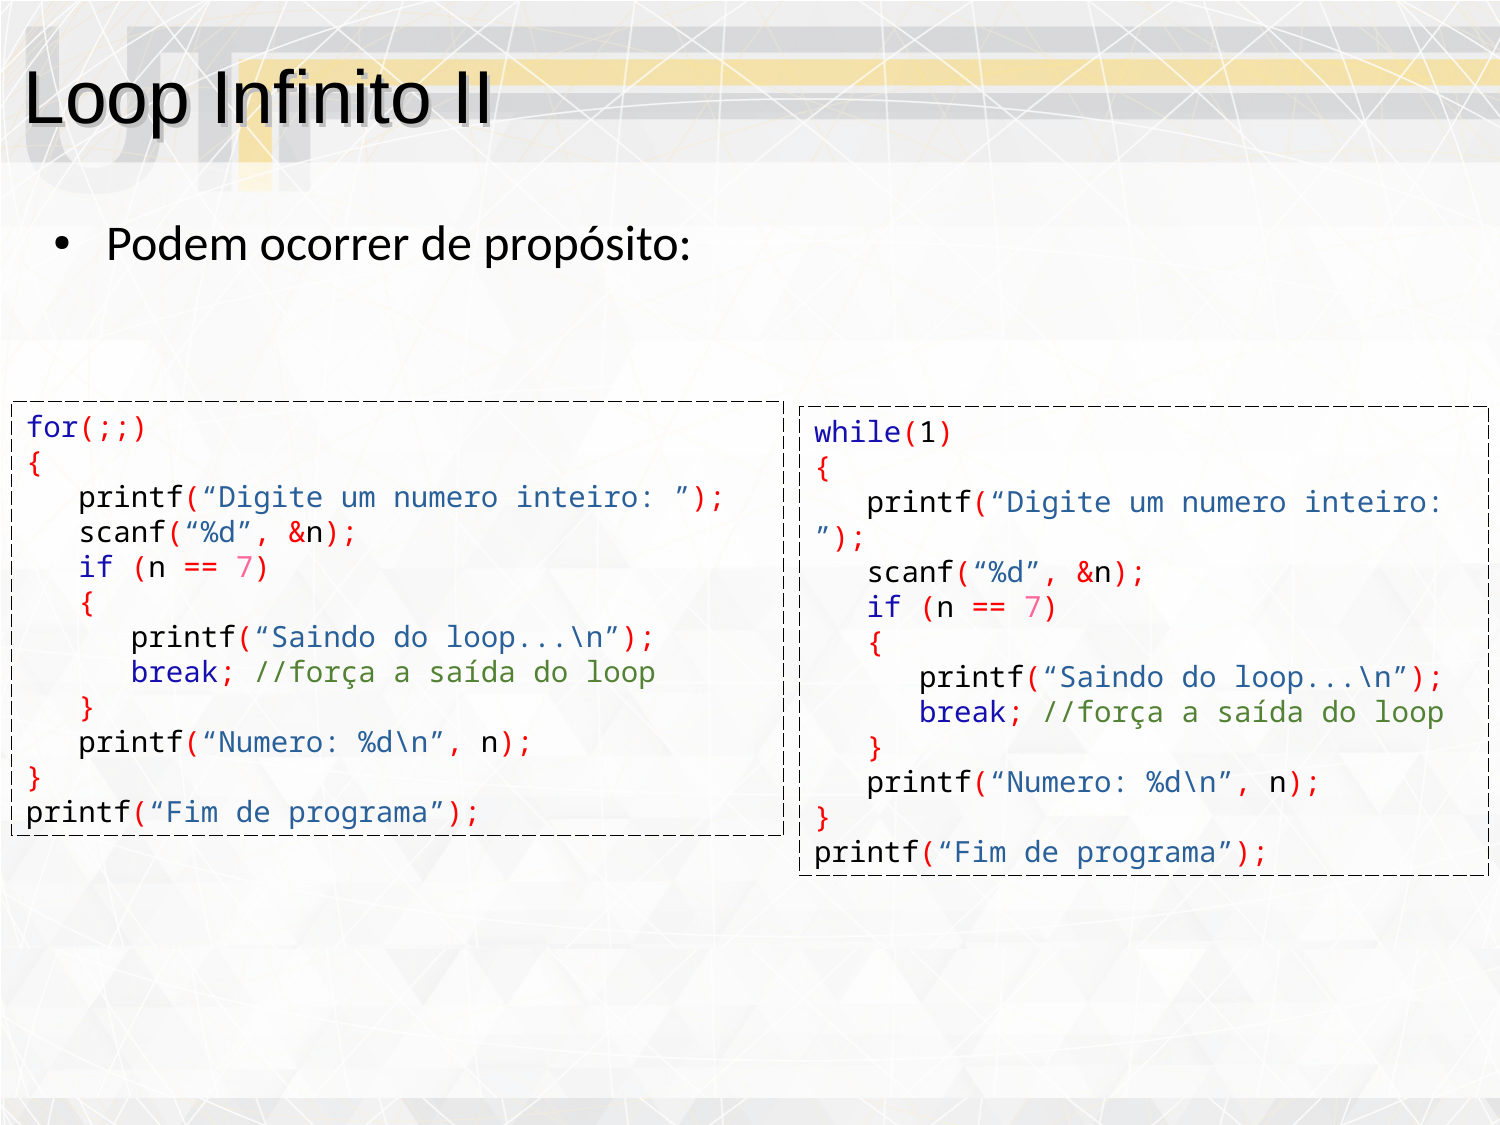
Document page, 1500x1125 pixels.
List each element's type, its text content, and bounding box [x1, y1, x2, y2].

list Podem ocorrer de propósito: [35, 224, 1477, 1087]
text_box for(;;) { printf(“Digite um numero inteiro: ”); scanf(“%d”, &n); if (n == 7) { printf(“Saindo do loop...\n”); break; //força a saída do loop } printf(“Numero: %d\n”, n); } printf(“Fim de programa”); [11, 401, 784, 836]
title Loop Infinito II [23, 18, 1489, 178]
text_box while(1) { printf(“Digite um numero inteiro: ”); scanf(“%d”, &n); if (n == 7) { printf(“Saindo do loop...\n”); break; //força a saída do loop } printf(“Numero: %d\n”, n); } printf(“Fim de programa”); [799, 406, 1489, 876]
